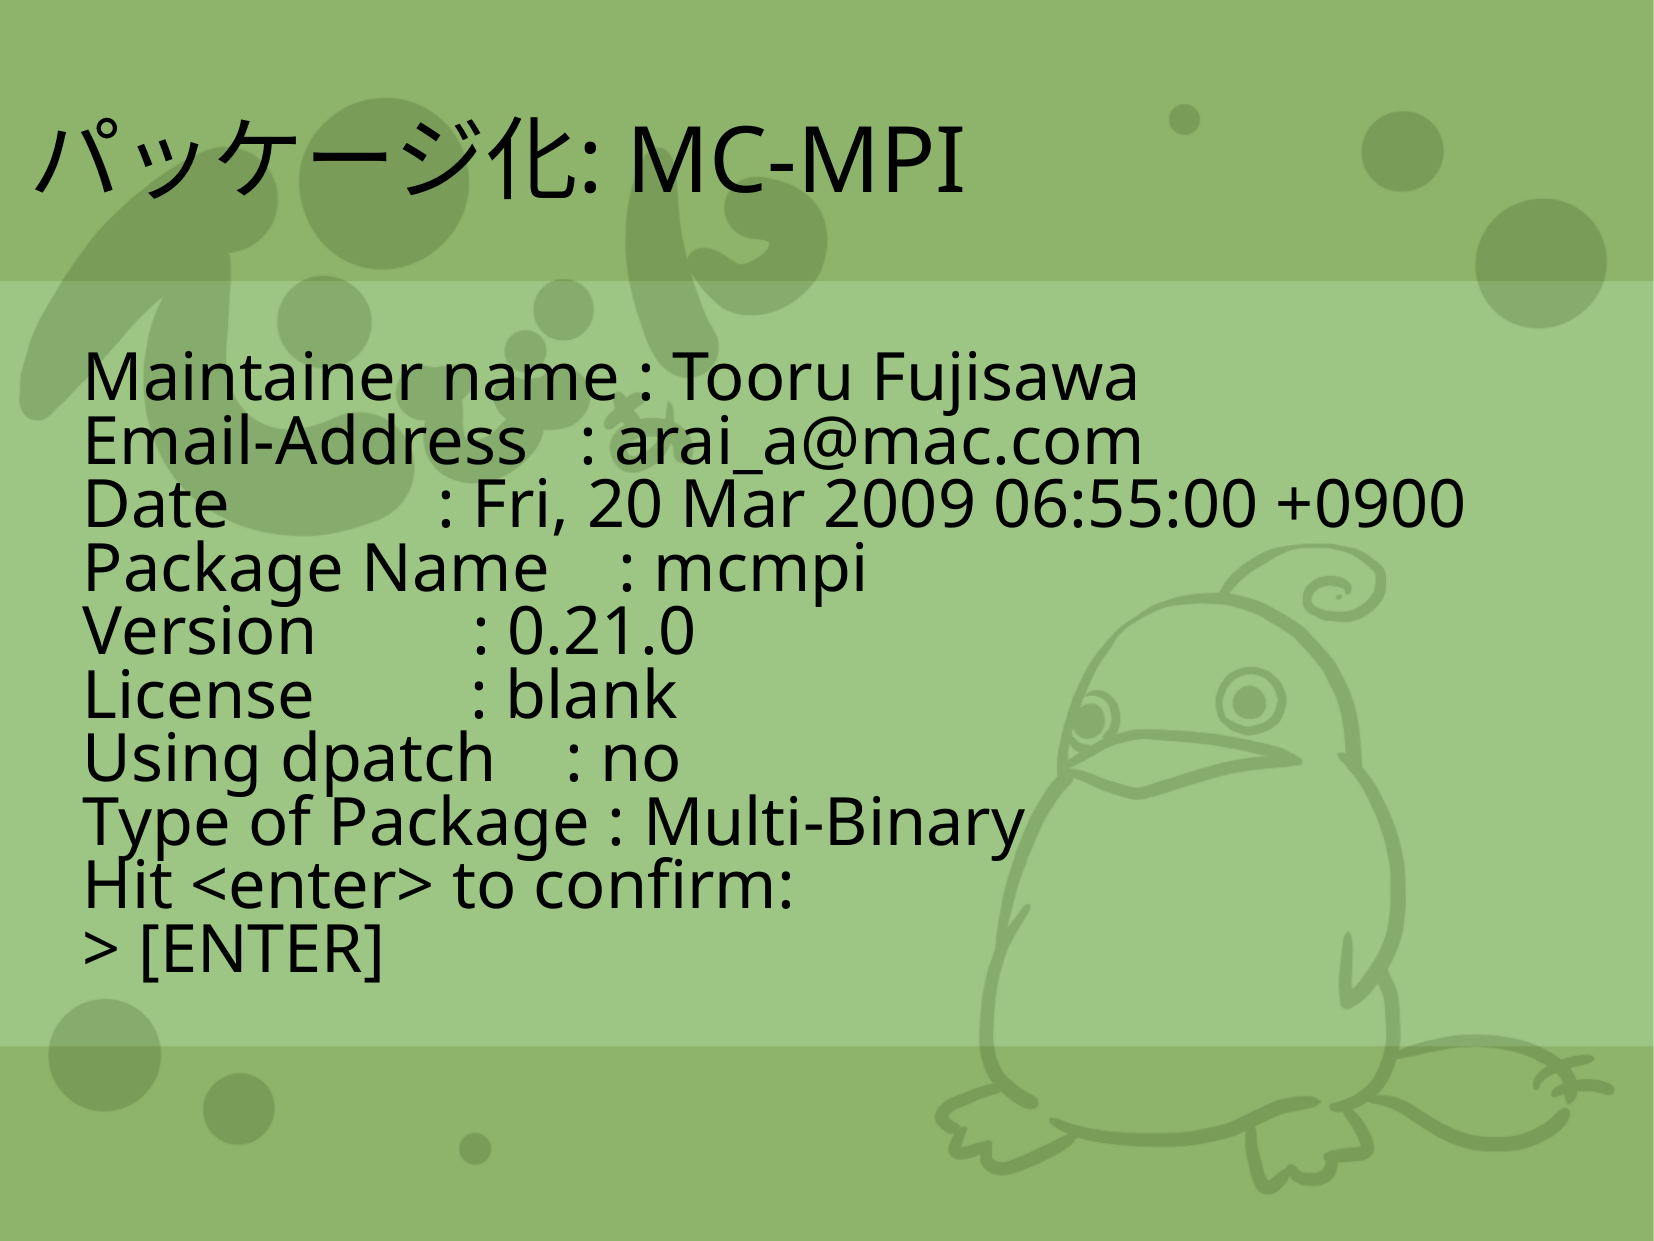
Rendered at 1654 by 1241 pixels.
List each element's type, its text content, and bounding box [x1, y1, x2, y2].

subtitle Maintainer name : Tooru Fujisawa Email-Address : arai_a@mac.com Date : Fri, 20 Mar 2009 06:55:00 +0900 Package Name : mcmpi Version : 0.21.0 License : blank Using dpatch : no Type of Package : Multi-Binary Hit <enter> to confirm: > [ENTER] [82, 288, 1571, 1111]
picture [0, 0, 1654, 1241]
title パッケージ化: MC-MPI [29, 56, 1625, 250]
